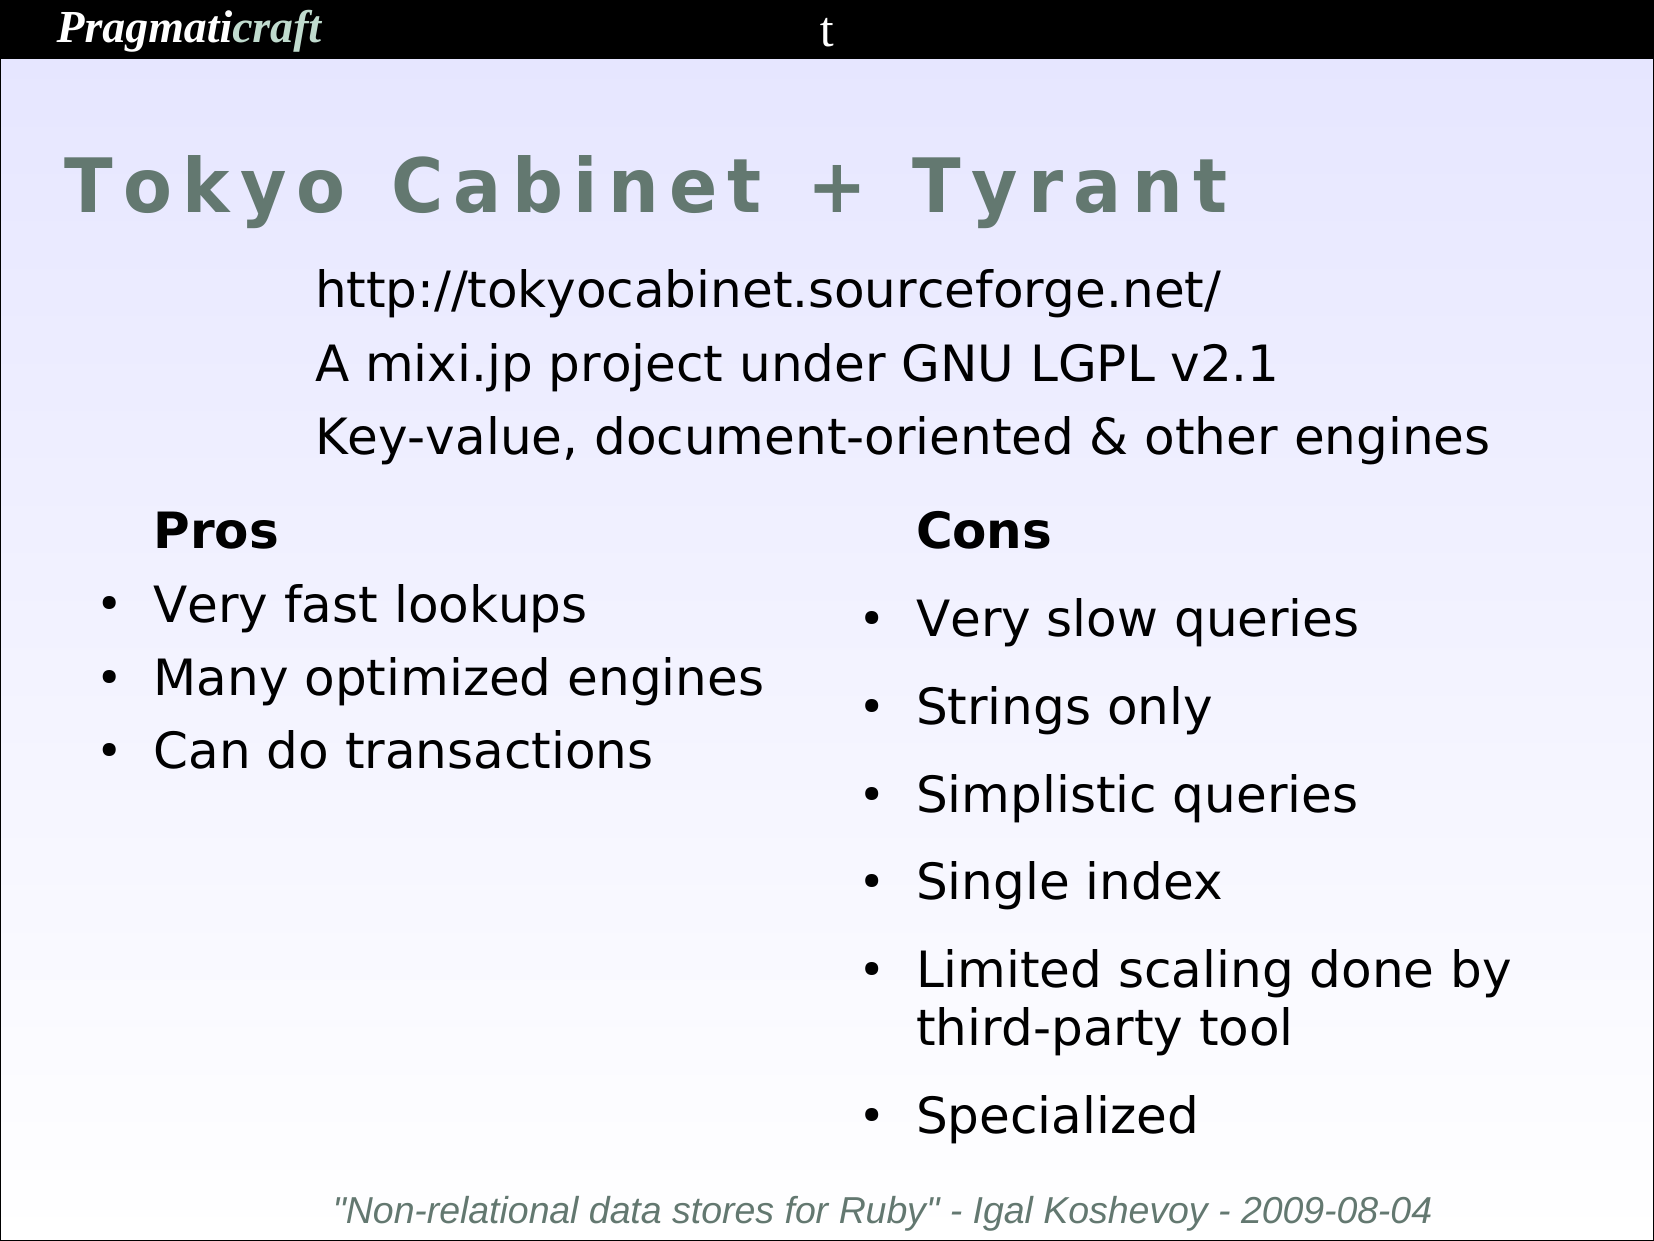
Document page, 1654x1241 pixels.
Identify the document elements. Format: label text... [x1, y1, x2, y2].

title Tokyo Cabinet + Tyrant [64, 112, 1587, 261]
list Pros Very fast lookups Many optimized engines Can do transactions [82, 502, 809, 1109]
list http://tokyocabinet.sourceforge.net/ A mixi.jp project under GNU LGPL v2.1 Key-value, document-oriented & other engines [314, 261, 1573, 467]
list Cons Very slow queries Strings only Simplistic queries Single index Limited scaling done by third-party tool Specialized [845, 502, 1572, 1146]
